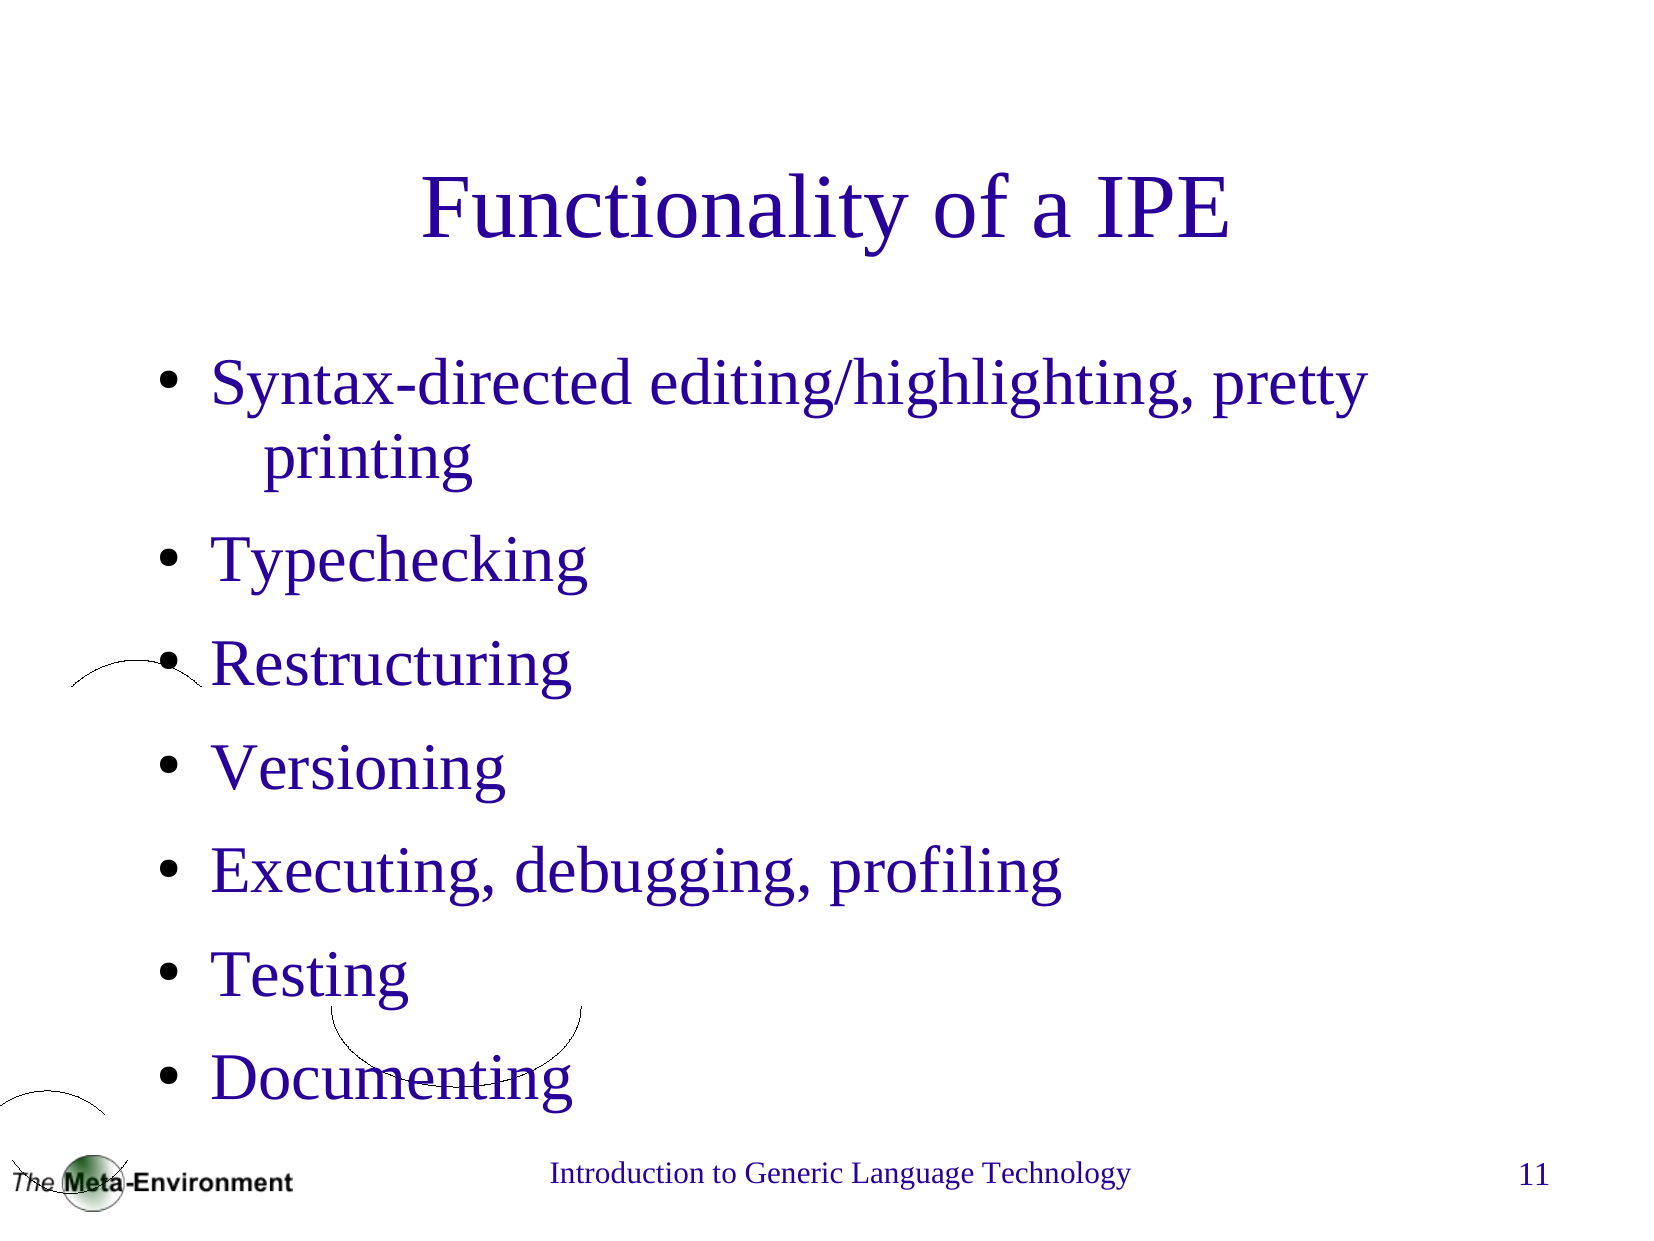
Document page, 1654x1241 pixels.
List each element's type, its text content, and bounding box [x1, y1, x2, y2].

title Functionality of a IPE [121, 102, 1534, 311]
picture [13, 1155, 293, 1212]
list Syntax-directed editing/highlighting, pretty printing Typechecking Restructuring Versioning Executing, debugging, profiling Testing Documenting [121, 344, 1534, 1127]
